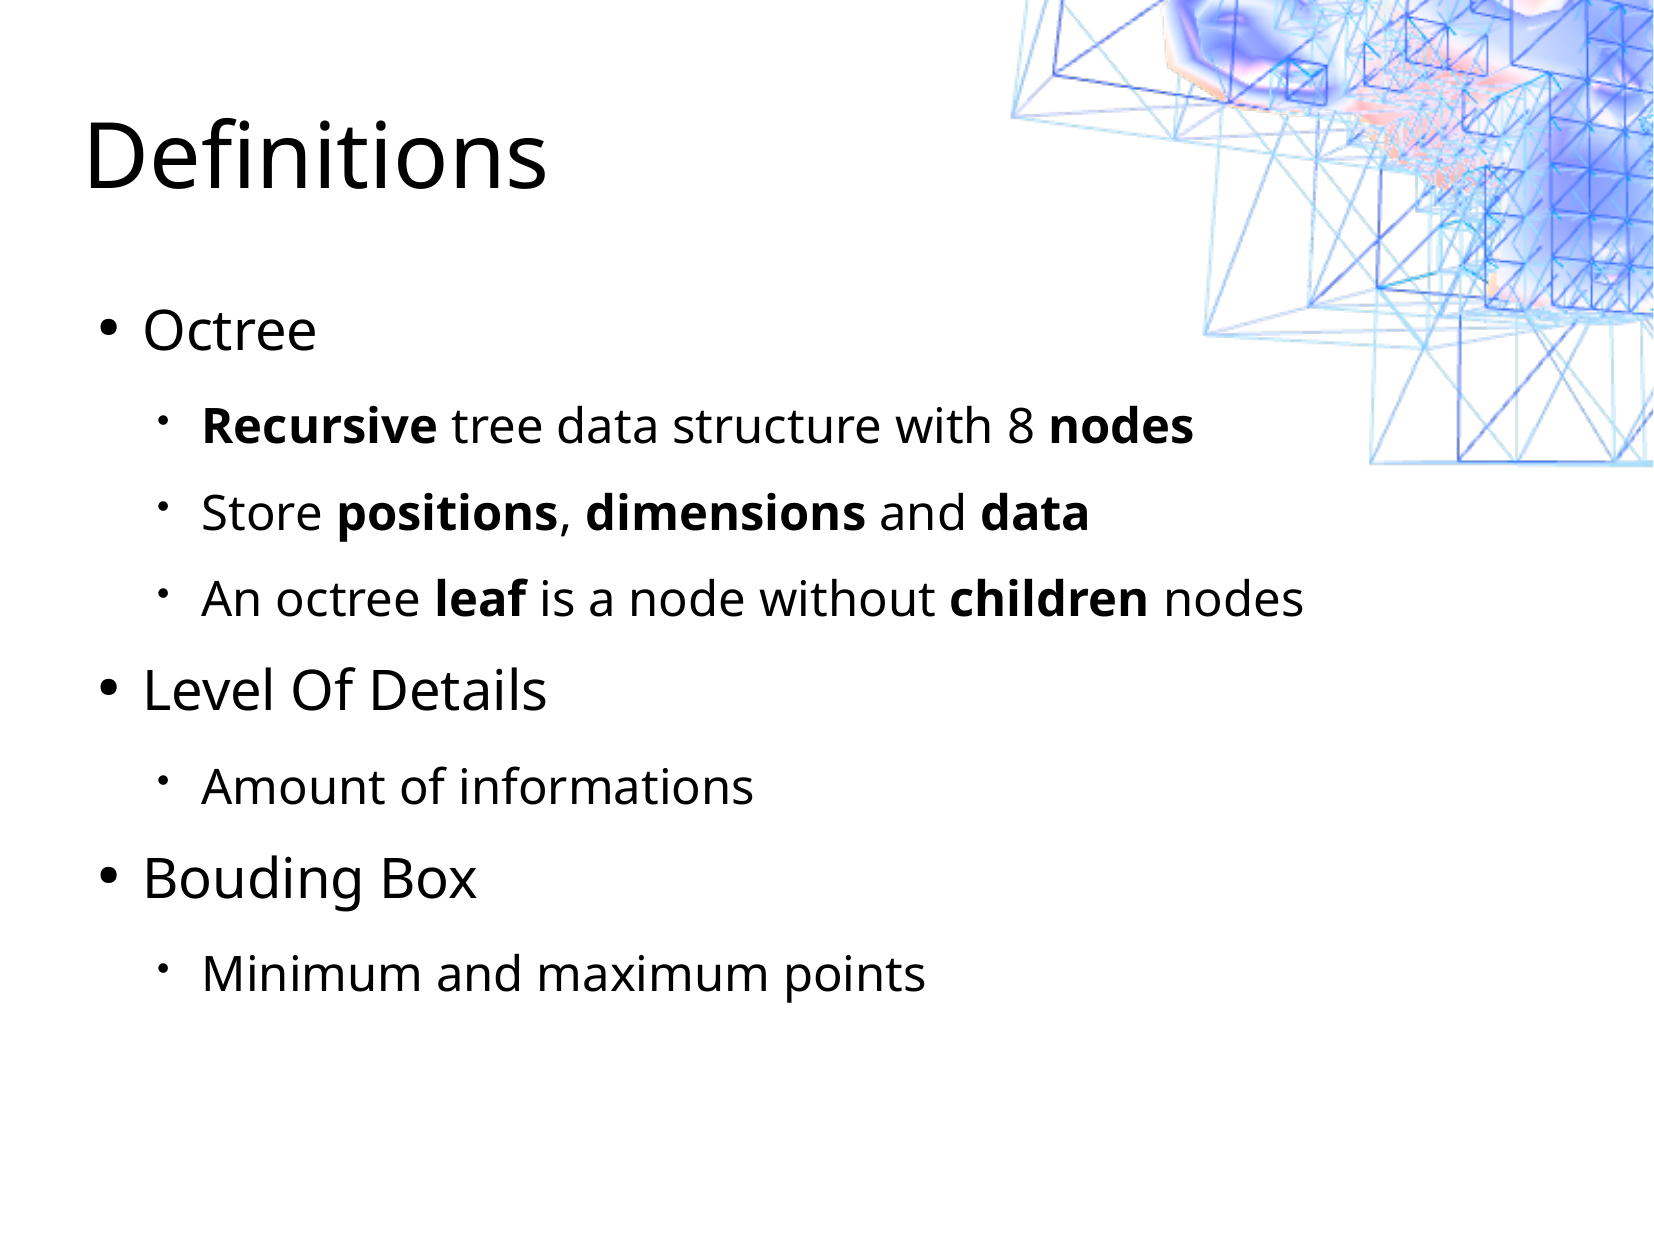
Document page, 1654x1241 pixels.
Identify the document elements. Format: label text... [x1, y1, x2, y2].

title Definitions [82, 49, 901, 257]
list Octree Recursive tree data structure with 8 nodes Store positions, dimensions and data An octree leaf is a node without children nodes Level Of Details Amount of informations Bouding Box Minimum and maximum points [82, 290, 1571, 1010]
picture [901, 0, 1654, 605]
